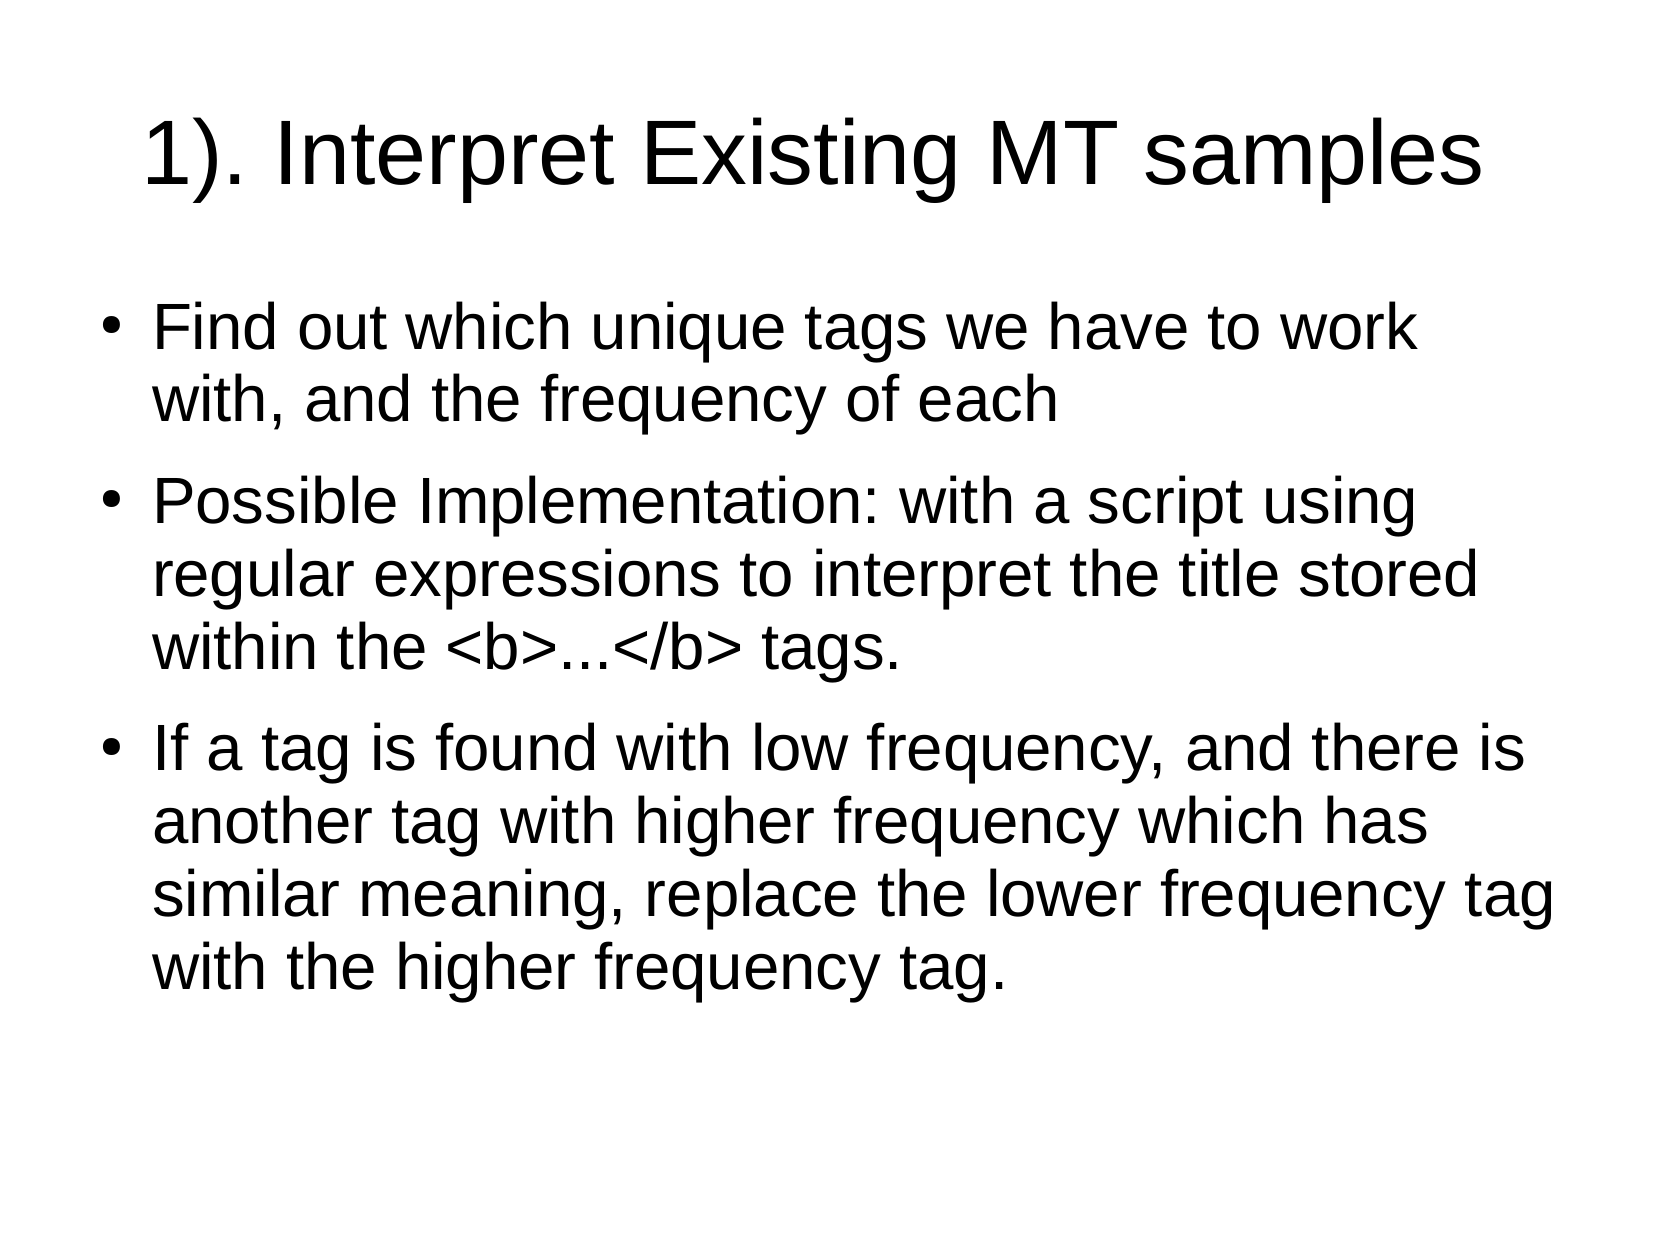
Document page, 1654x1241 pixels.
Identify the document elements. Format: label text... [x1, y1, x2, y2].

list Find out which unique tags we have to work with, and the frequency of each Possible Implementation: with a script using regular expressions to interpret the title stored within the <b>...</b> tags. If a tag is found with low frequency, and there is another tag with higher frequency which has similar meaning, replace the lower frequency tag with the higher frequency tag. [82, 290, 1571, 1010]
title 1). Interpret Existing MT samples [82, 49, 1571, 257]
